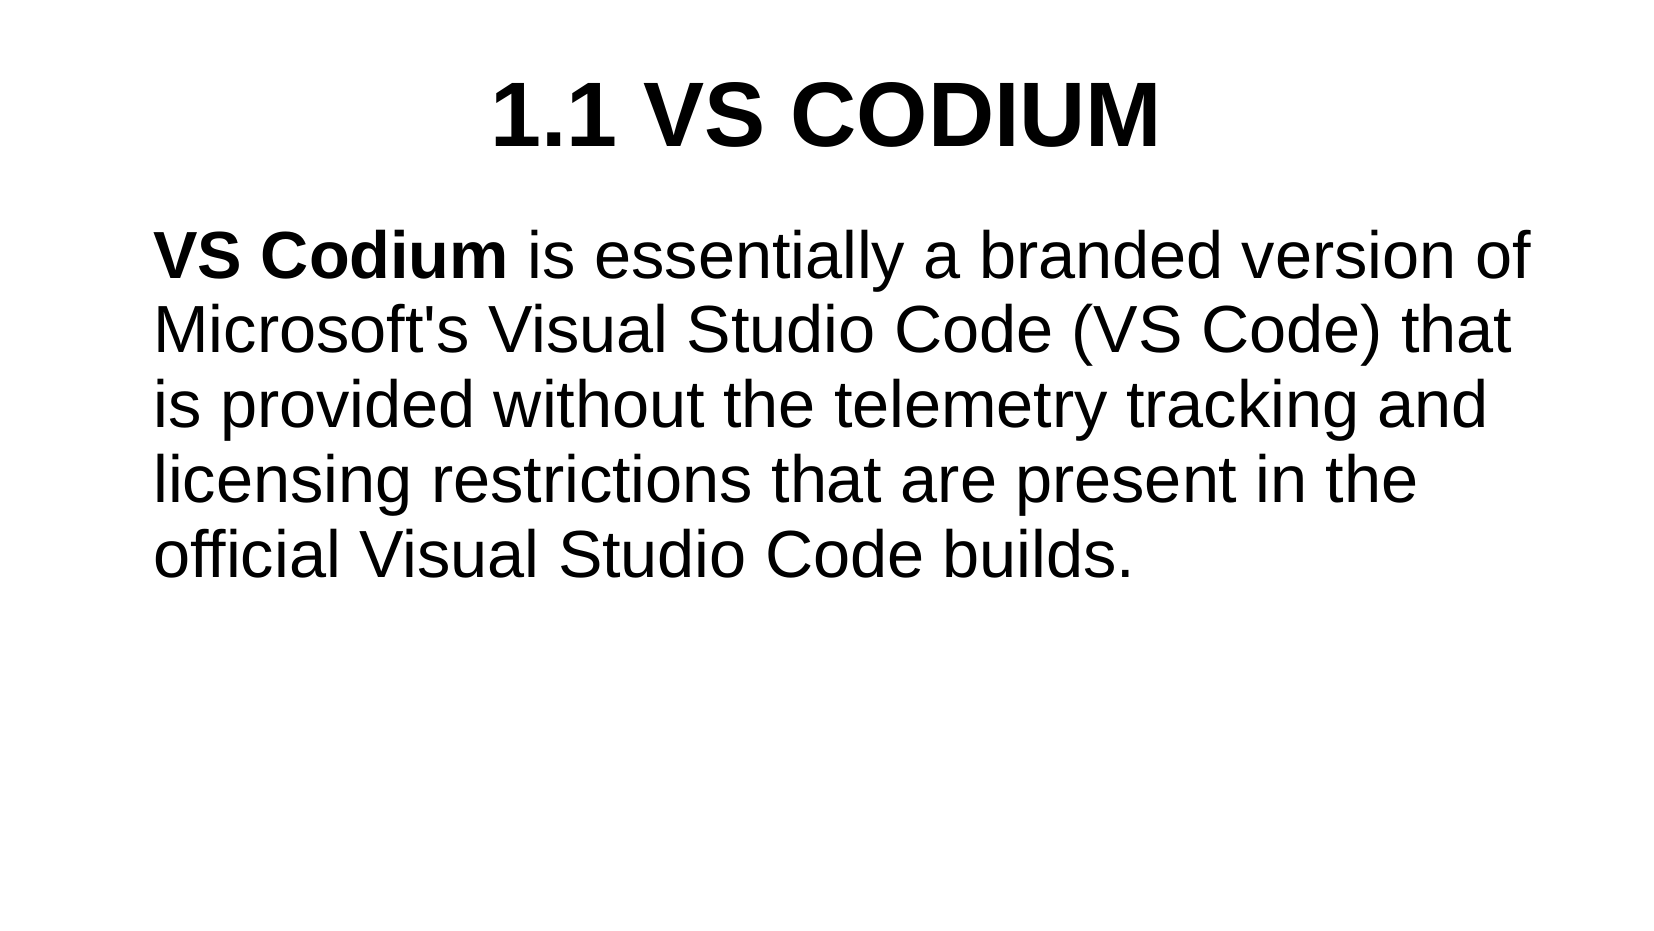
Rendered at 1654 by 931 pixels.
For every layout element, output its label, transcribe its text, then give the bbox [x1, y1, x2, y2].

list VS Codium is essentially a branded version of Microsoft's Visual Studio Code (VS Code) that is provided without the telemetry tracking and licensing restrictions that are present in the official Visual Studio Code builds. [82, 217, 1571, 758]
title 1.1 VS CODIUM [82, 37, 1571, 193]
